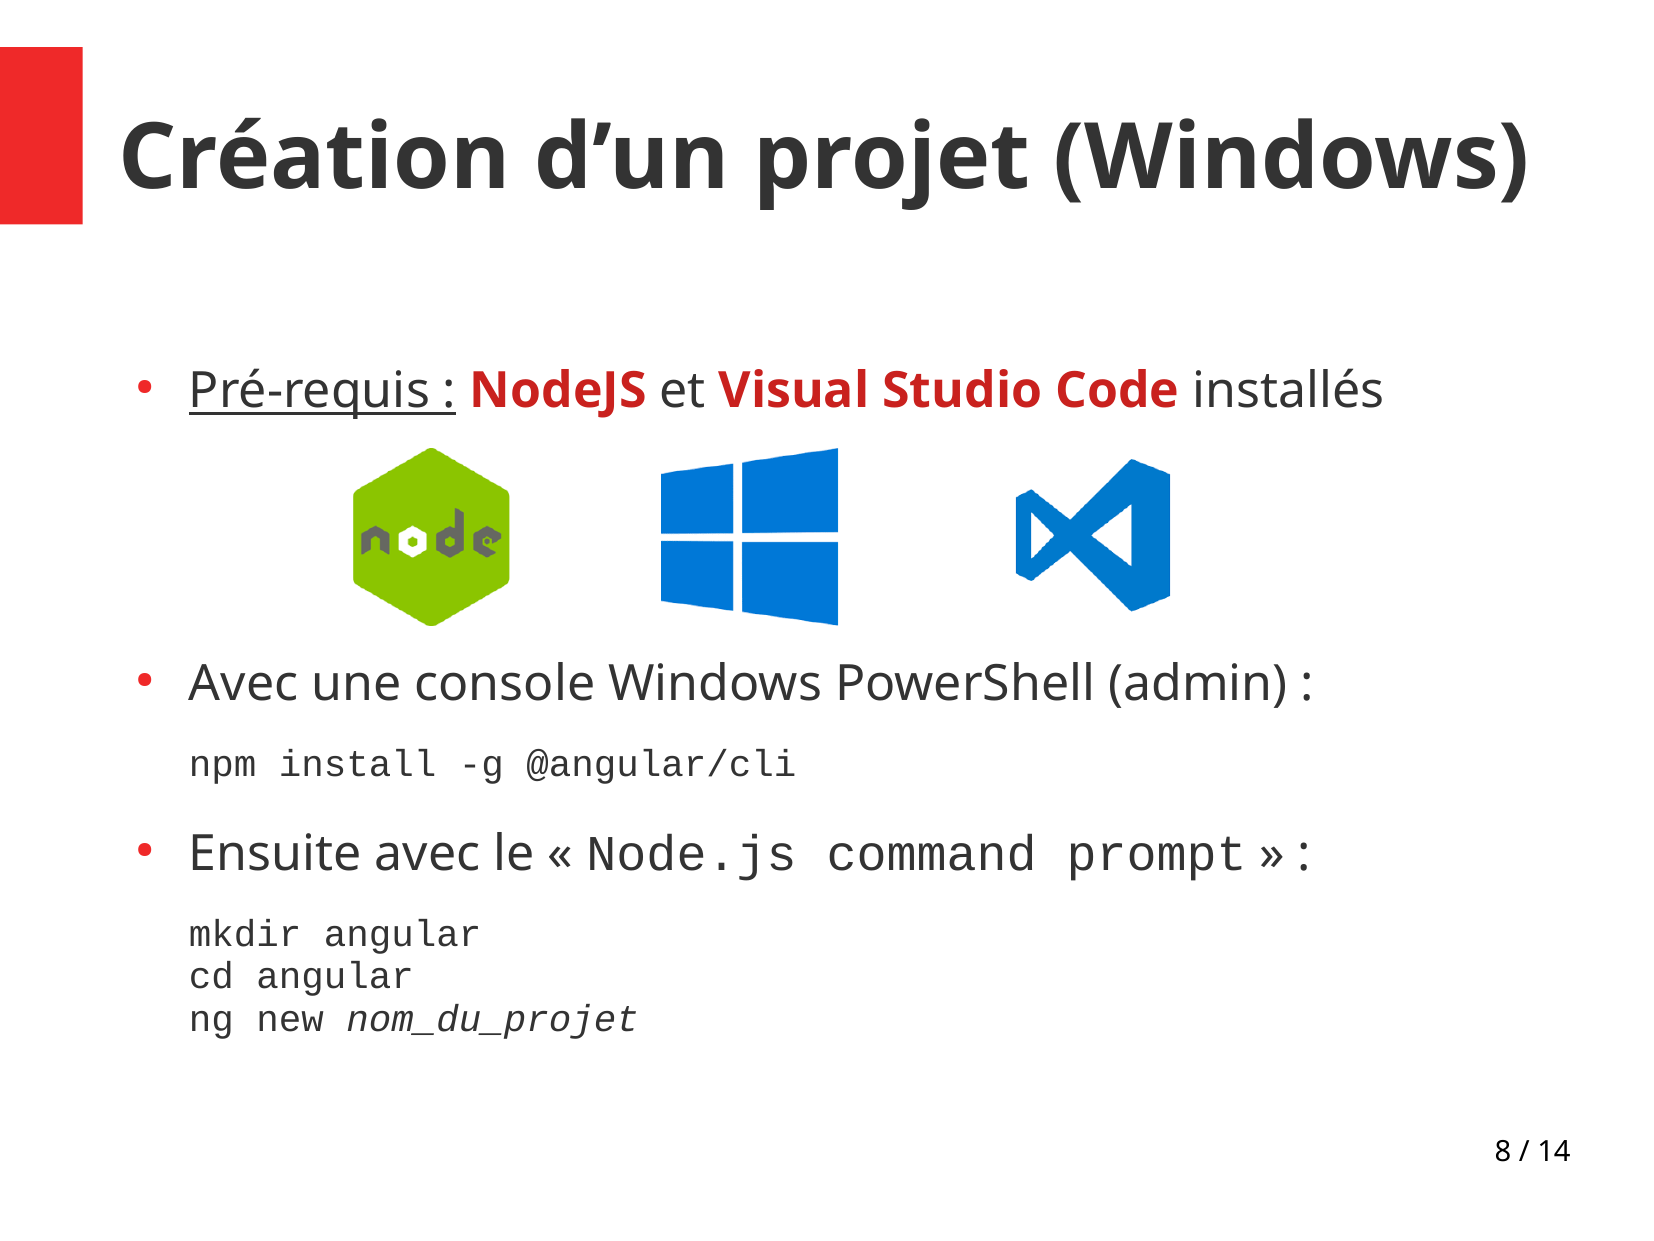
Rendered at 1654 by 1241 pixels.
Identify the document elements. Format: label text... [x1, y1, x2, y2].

picture [342, 448, 520, 626]
picture [1003, 448, 1182, 626]
list Pré-requis : NodeJS et Visual Studio Code installés Avec une console Windows PowerShell (admin) : npm install -g @angular/cli Ensuite avec le « Node.js command prompt » : mkdir angular cd angular ng new nom_du_projet [118, 354, 1536, 1074]
title Création d’un projet (Windows) [118, 45, 1571, 260]
picture [661, 448, 839, 626]
